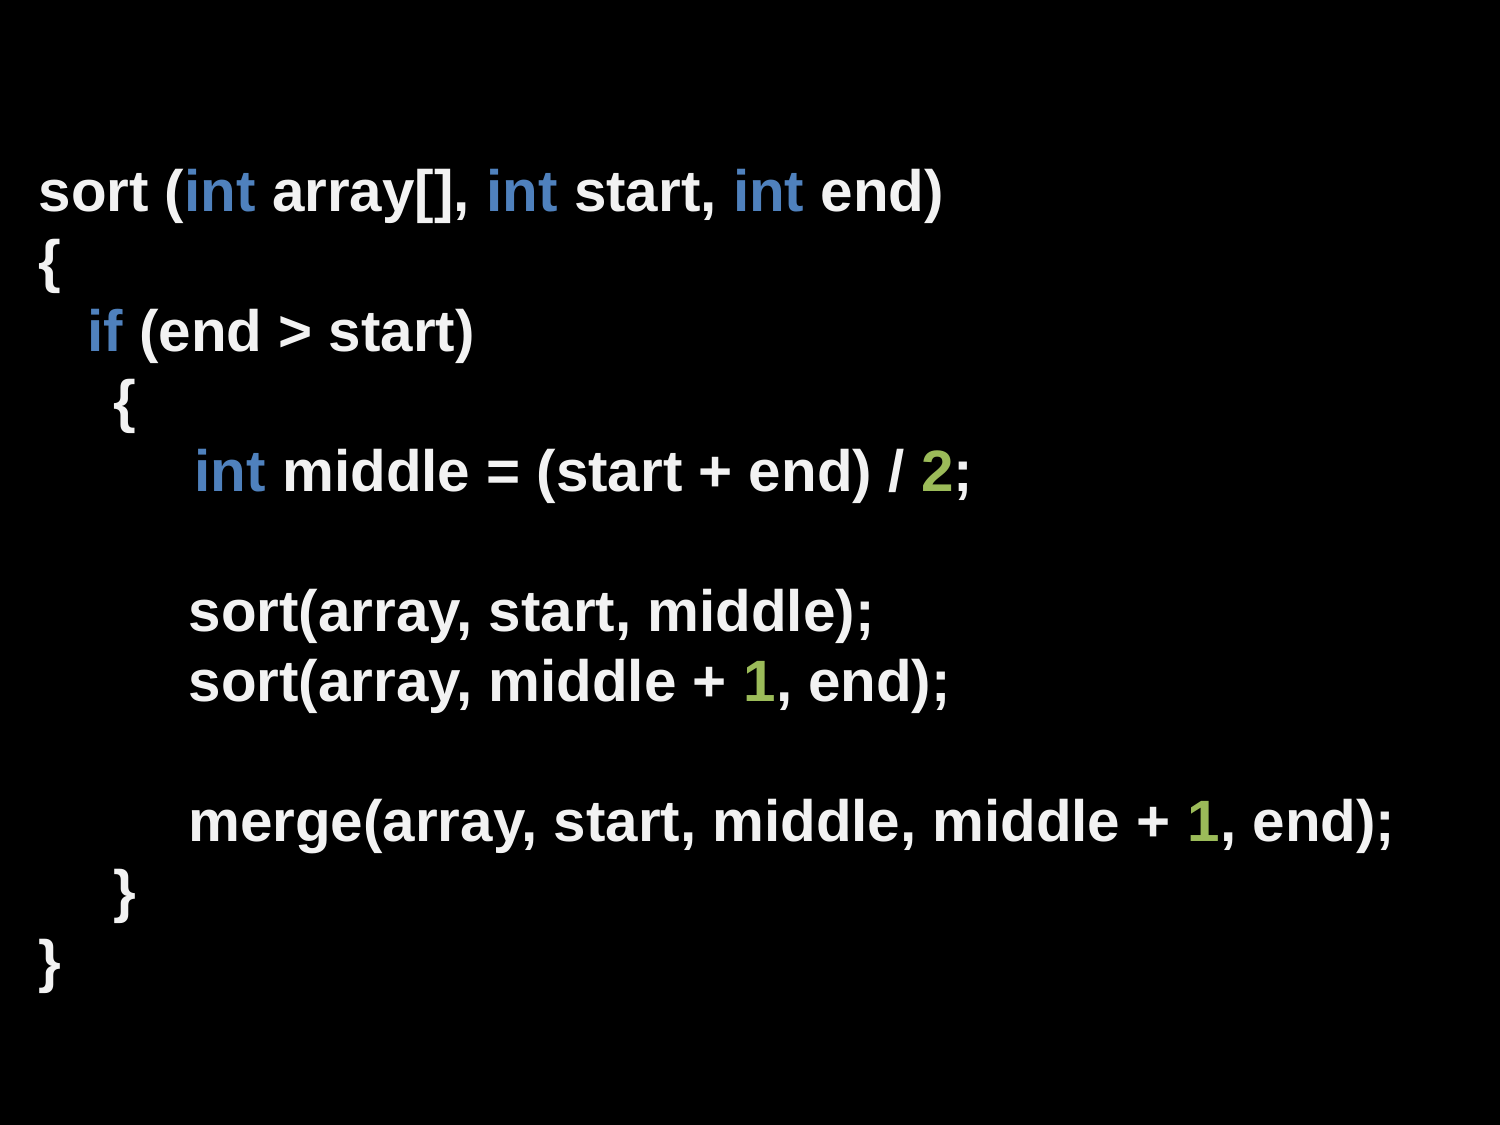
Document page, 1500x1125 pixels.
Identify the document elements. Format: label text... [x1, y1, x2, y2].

text_box sort (int array[], int start, int end) { if (end > start) { int middle = (start + end) / 2; sort(array, start, middle); sort(array, middle + 1, end); merge(array, start, middle, middle + 1, end); } } [23, 234, 1500, 912]
